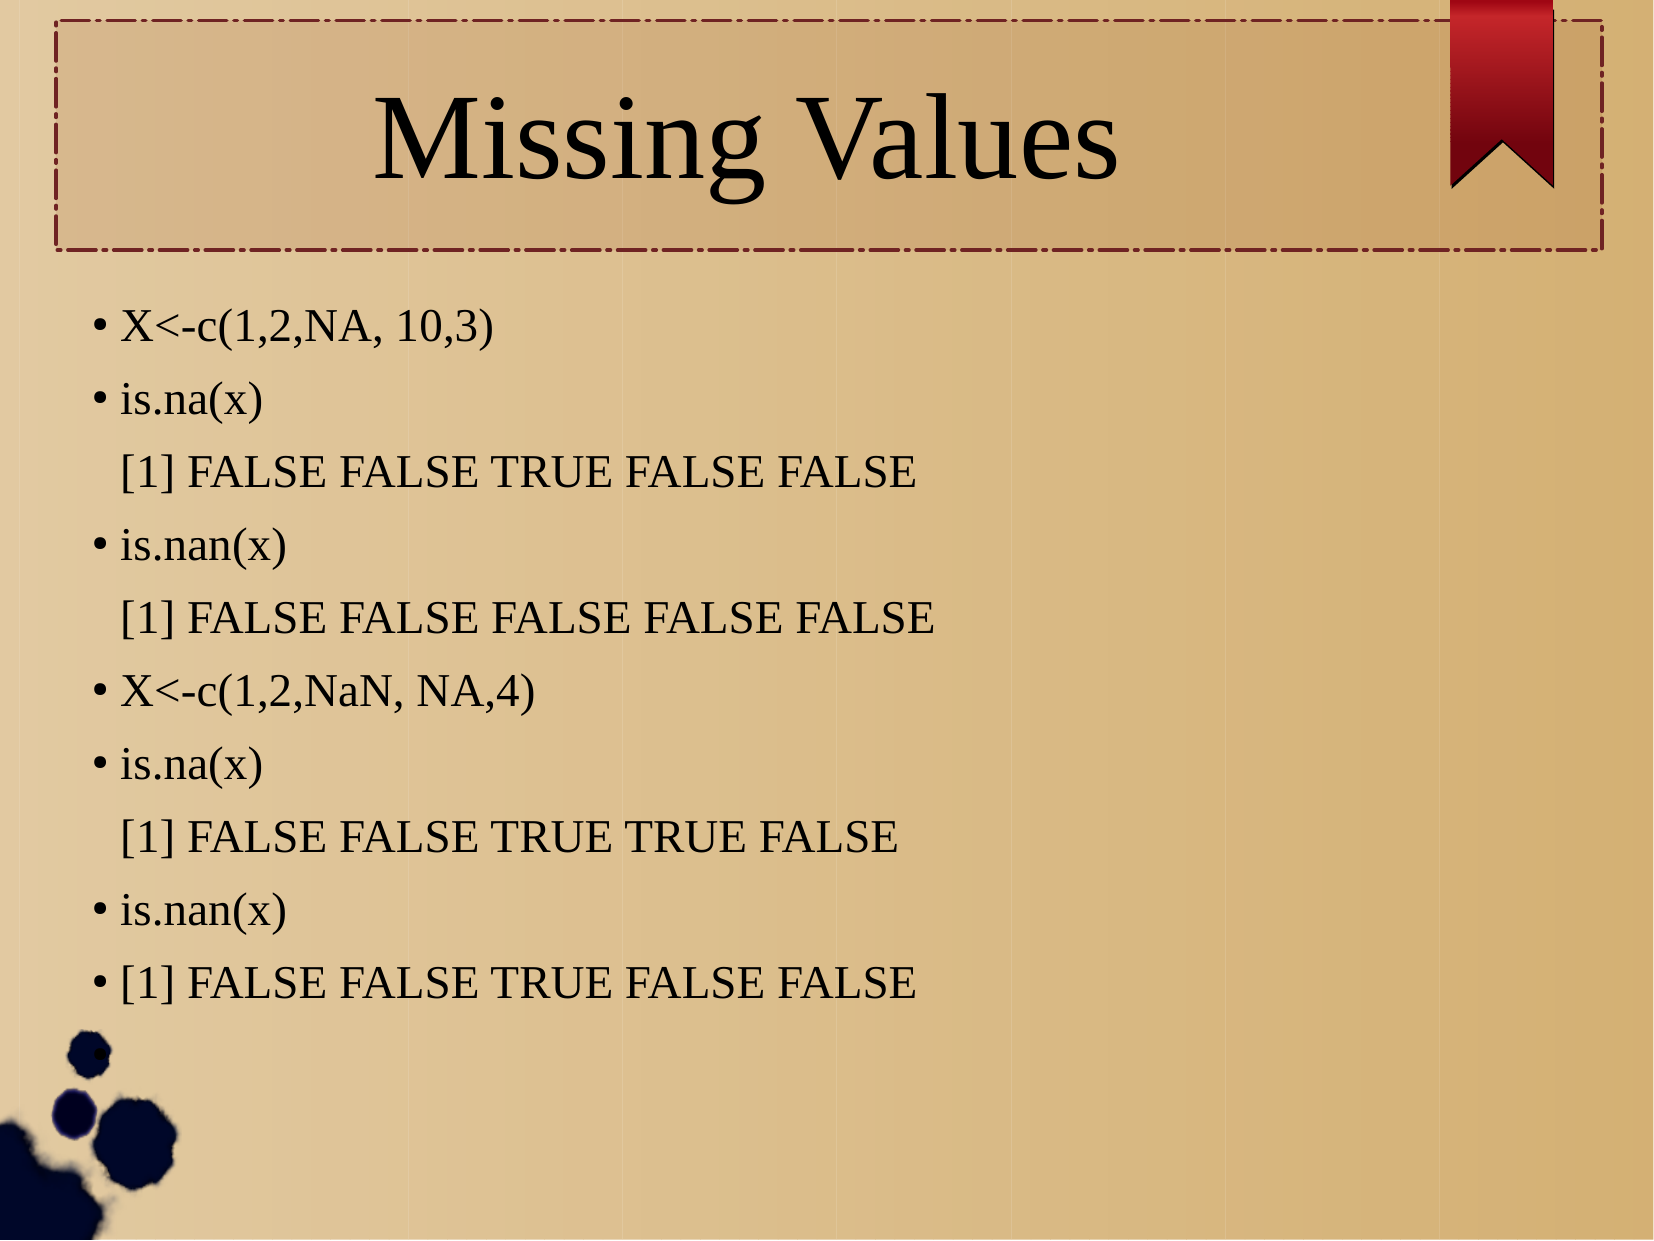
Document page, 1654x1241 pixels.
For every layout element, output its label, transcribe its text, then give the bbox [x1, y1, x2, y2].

title Missing Values [82, 47, 1412, 229]
list X<-c(1,2,NA, 10,3) is.na(x) [1] FALSE FALSE TRUE FALSE FALSE is.nan(x) [1] FALSE FALSE FALSE FALSE FALSE X<-c(1,2,NaN, NA,4) is.na(x) [1] FALSE FALSE TRUE TRUE FALSE is.nan(x) [1] FALSE FALSE TRUE FALSE FALSE [82, 299, 1571, 1019]
